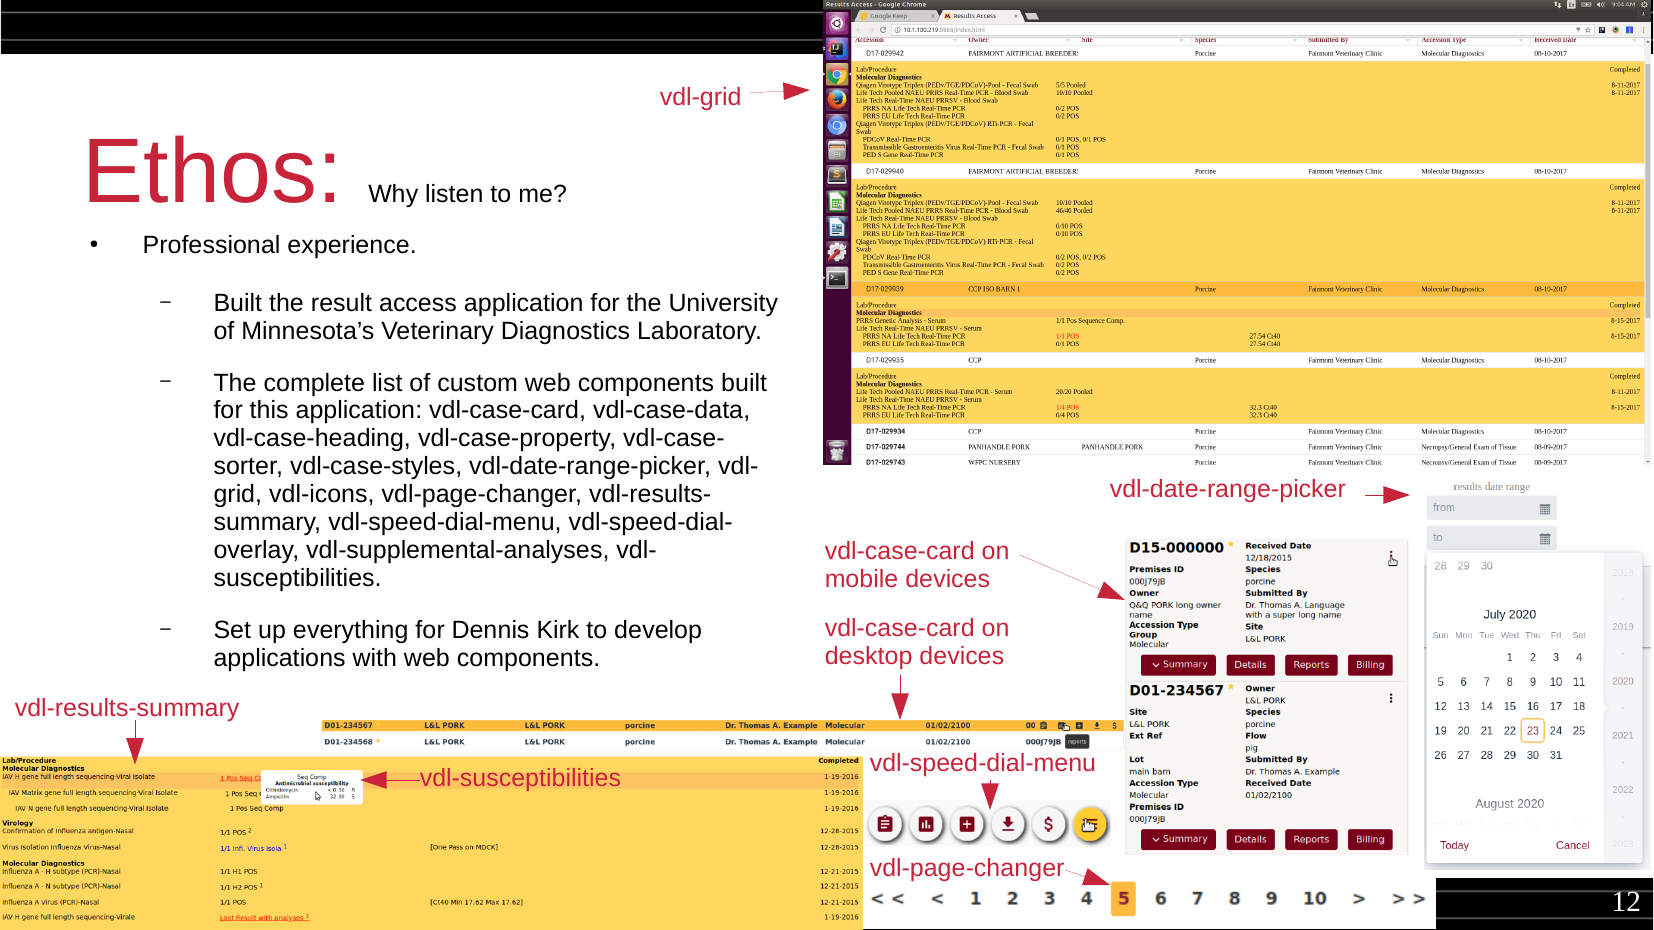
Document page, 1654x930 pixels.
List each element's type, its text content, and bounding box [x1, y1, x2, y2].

title Ethos: Why listen to me? [82, 92, 823, 248]
text_box vdl-page-changer [855, 846, 1141, 930]
picture [1141, 479, 1654, 930]
text_box vdl-date-range-picker [1095, 467, 1381, 566]
text_box vdl-case-card on desktop devices [810, 606, 1051, 706]
list Professional experience. Built the result access application for the University of Minnesota’s Veterinary Diagnostics Laboratory. The complete list of custom web components built for this application: vdl-case-card, vdl-case-data, vdl-case-heading, vdl-case-property, vdl-case-sorter, vdl-case-styles, vdl-date-range-picker, vdl-grid, vdl-icons, vdl-page-changer, vdl-results-summary, vdl-speed-dial-menu, vdl-speed-dial-overlay, vdl-supplemental-analyses, vdl-susceptibilities. Set up everything for Dennis Kirk to develop applications with web components. [71, 231, 781, 756]
picture [0, 0, 1654, 466]
text_box vdl-susceptibilities [405, 756, 646, 828]
text_box vdl-speed-dial-menu [855, 741, 1141, 841]
picture [0, 756, 1111, 930]
text_box vdl-grid [645, 75, 916, 146]
text_box vdl-results-summary [0, 685, 271, 757]
picture [321, 534, 1411, 856]
text_box vdl-case-card on mobile devices [810, 529, 1051, 601]
